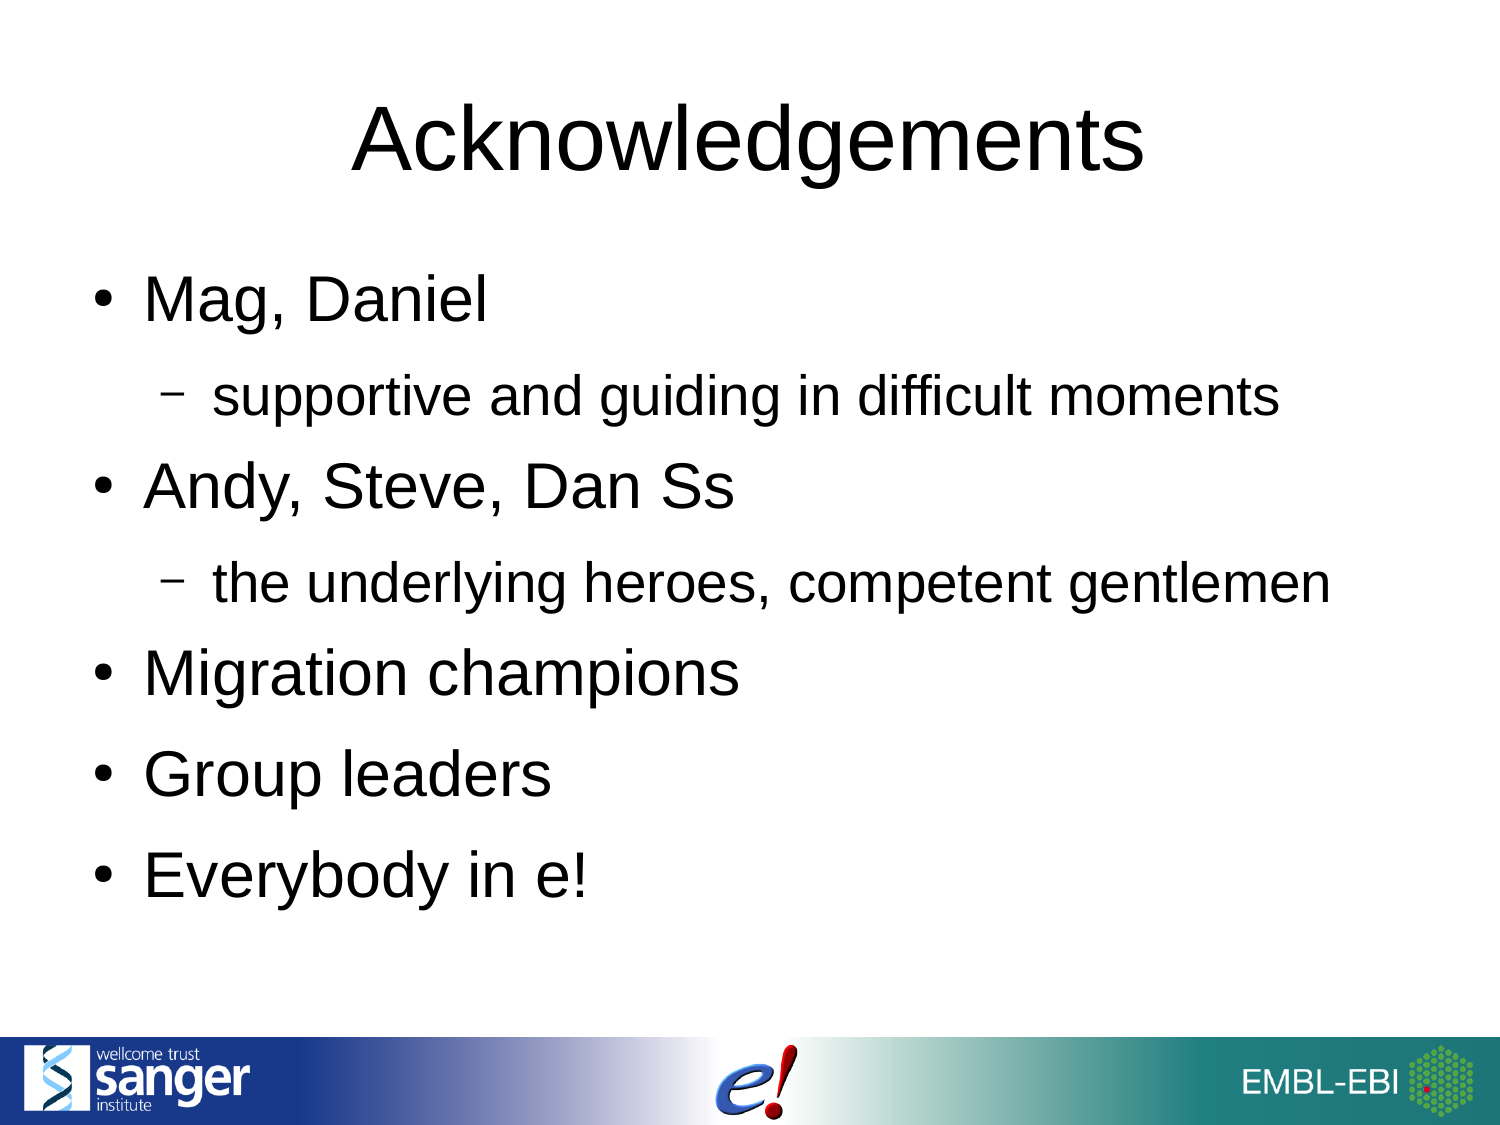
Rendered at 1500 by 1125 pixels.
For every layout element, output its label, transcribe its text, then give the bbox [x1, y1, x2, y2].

title Acknowledgements [75, 44, 1425, 233]
list Mag, Daniel supportive and guiding in difficult moments Andy, Steve, Dan Ss the underlying heroes, competent gentlemen Migration champions Group leaders Everybody in e! [75, 263, 1395, 916]
picture [0, 1037, 1500, 1125]
